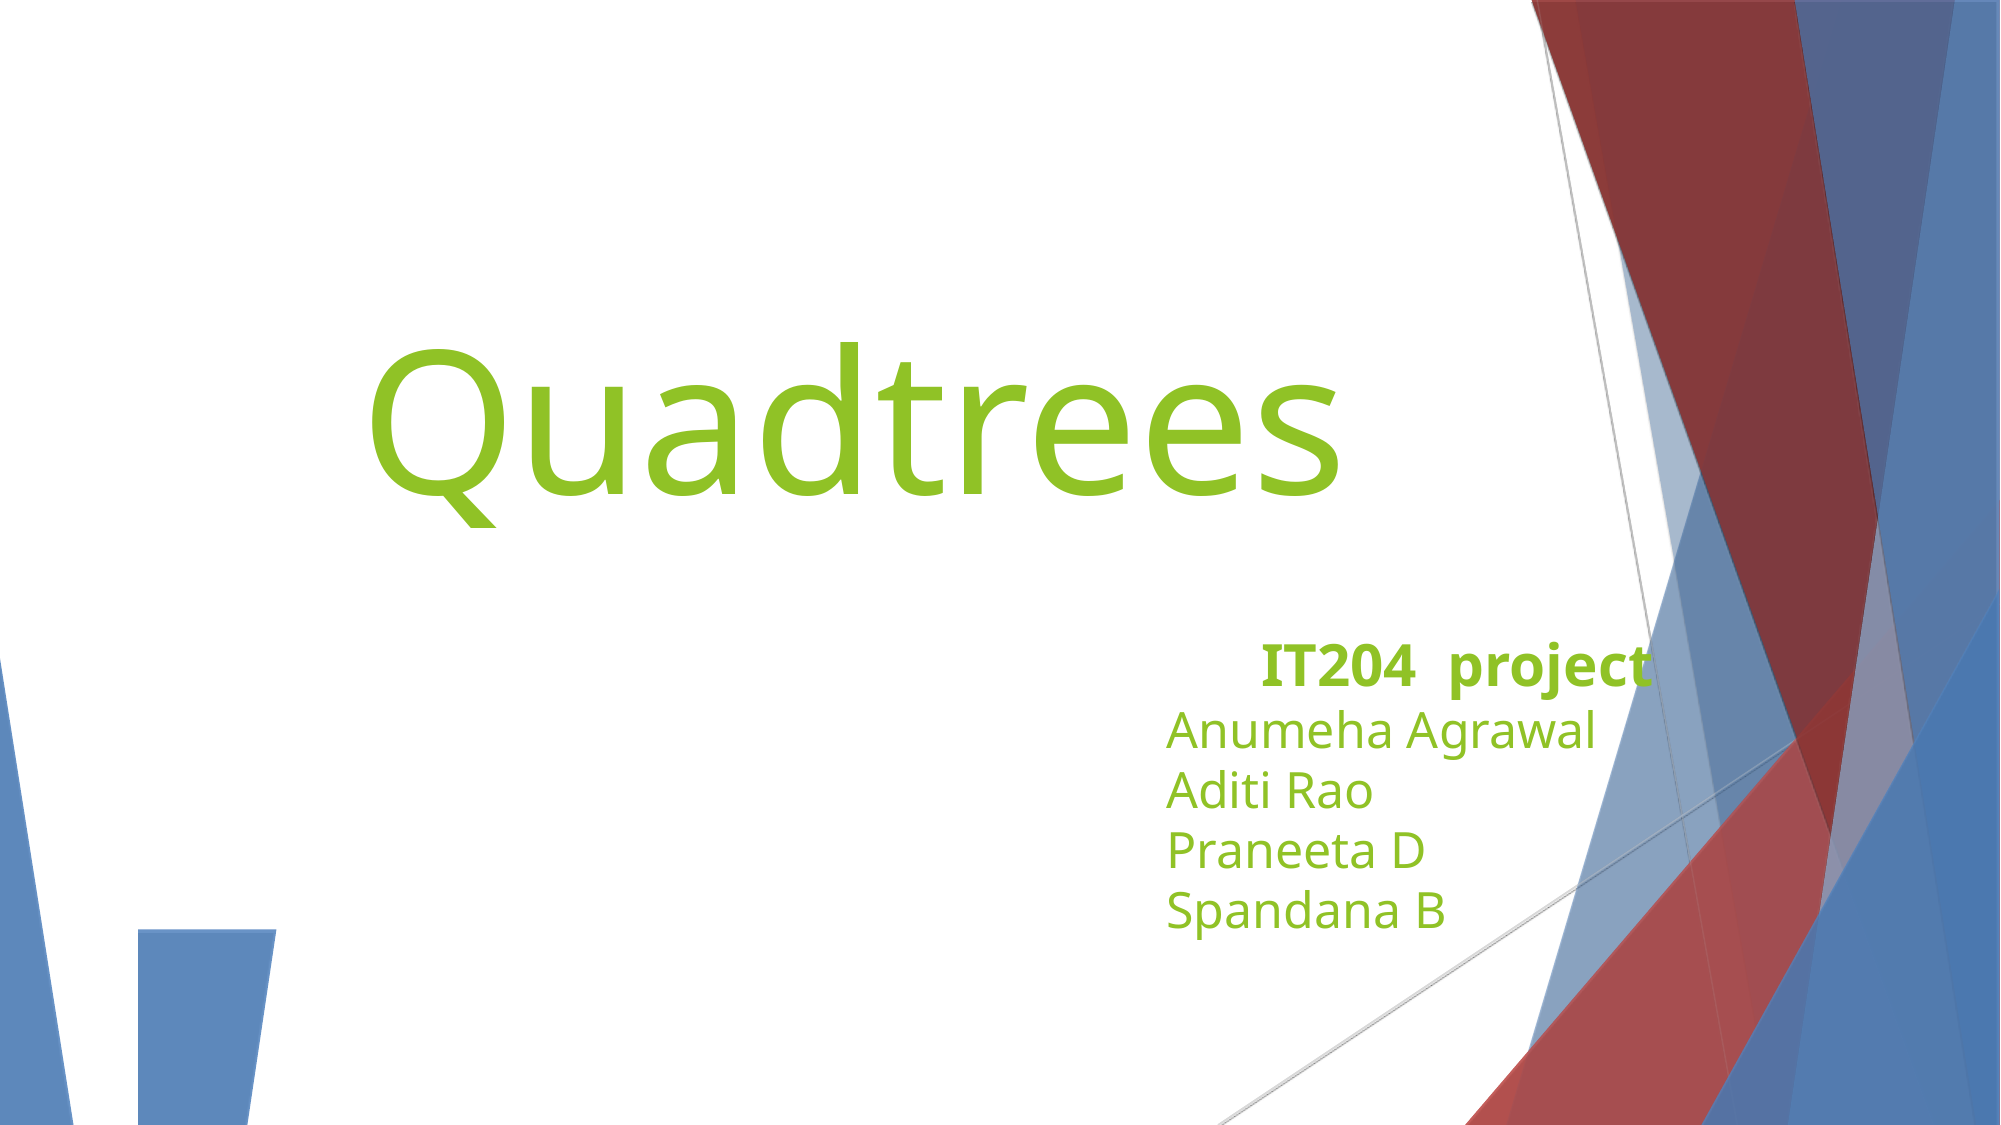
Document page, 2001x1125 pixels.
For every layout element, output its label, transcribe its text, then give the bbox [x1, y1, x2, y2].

text_box Quadtrees [226, 177, 1362, 543]
text_box IT204 project Anumeha Agrawal Aditi Rao Praneeta D Spandana B [1151, 620, 1763, 1032]
